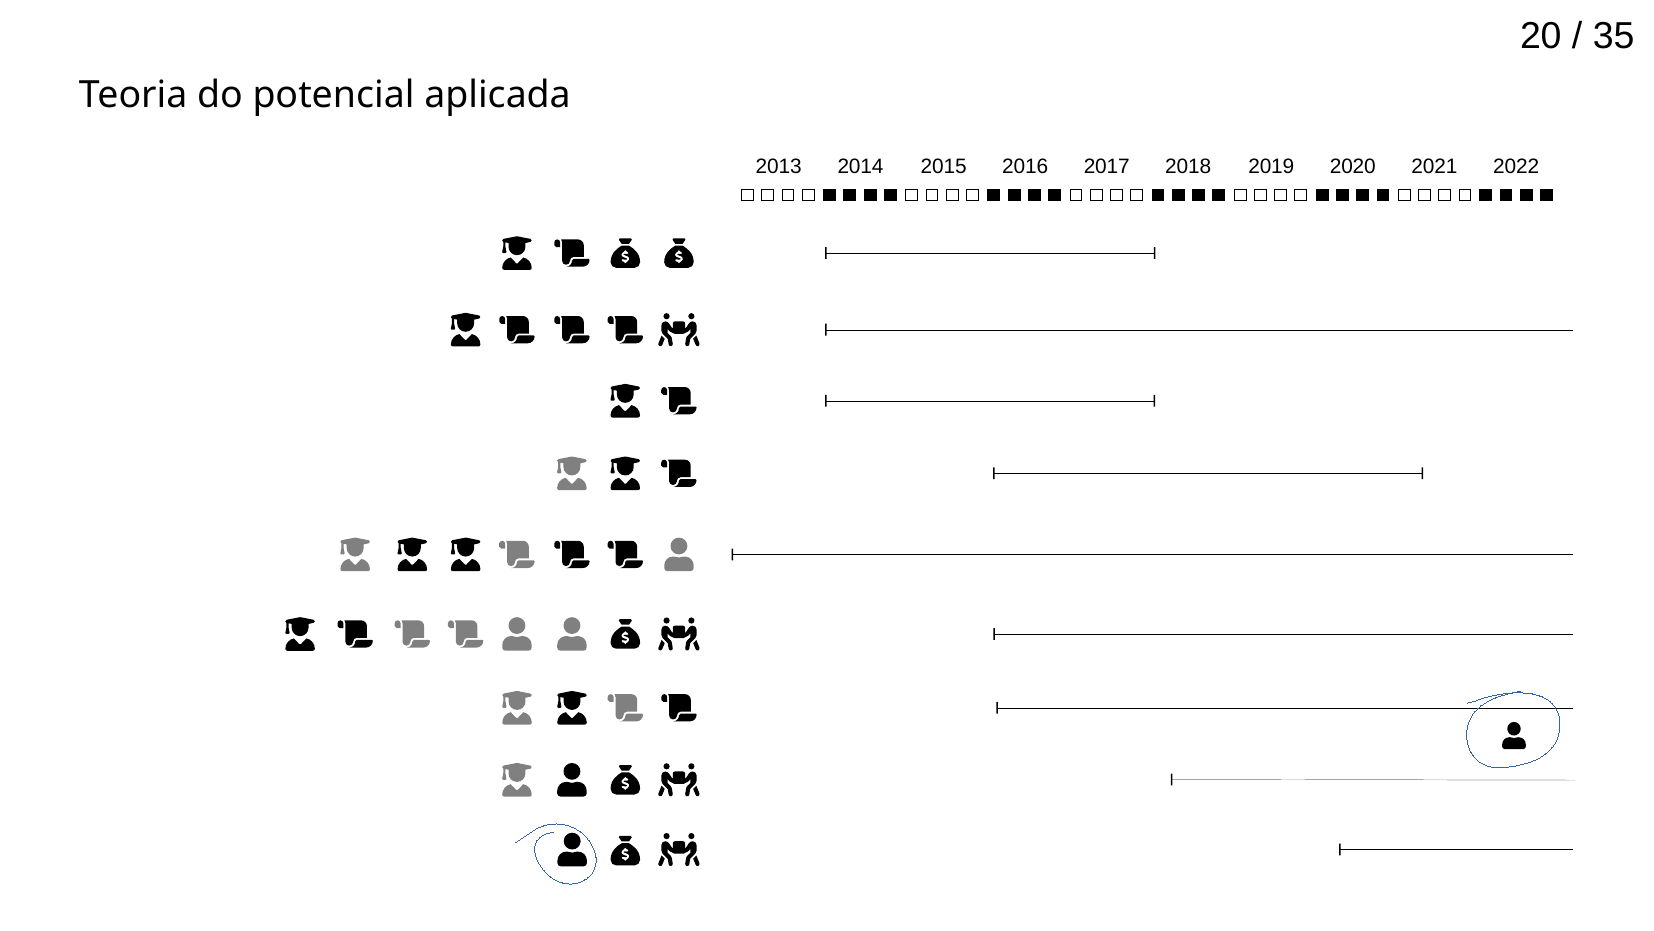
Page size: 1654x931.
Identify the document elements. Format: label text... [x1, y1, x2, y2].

text_box [393, 611, 432, 654]
text_box [1130, 189, 1143, 201]
text_box 2015 [905, 147, 982, 186]
picture [397, 537, 428, 572]
text_box [1070, 189, 1082, 201]
picture [554, 538, 590, 571]
text_box [1438, 189, 1451, 201]
picture [557, 690, 587, 725]
text_box [1274, 189, 1287, 201]
text_box [1048, 189, 1061, 201]
text_box [1520, 189, 1533, 201]
picture [610, 835, 641, 866]
text_box 2022 [1478, 147, 1555, 186]
text_box [782, 189, 794, 201]
text_box [864, 189, 877, 201]
text_box [1398, 189, 1411, 201]
picture [658, 832, 700, 867]
text_box [1234, 189, 1247, 201]
picture [554, 313, 590, 346]
text_box [1316, 189, 1329, 201]
text_box [1500, 189, 1512, 201]
text_box [1028, 189, 1041, 201]
picture [557, 762, 587, 797]
picture [661, 385, 697, 417]
picture [1502, 721, 1526, 750]
text_box [550, 450, 589, 493]
text_box [926, 189, 938, 201]
text_box 2018 [1150, 147, 1227, 186]
text_box [497, 611, 536, 654]
picture [607, 538, 644, 571]
picture [658, 763, 700, 797]
text_box 2014 [822, 147, 899, 186]
text_box [659, 534, 698, 577]
text_box [1254, 189, 1267, 201]
text_box [446, 611, 485, 654]
picture [557, 832, 587, 867]
picture [450, 537, 481, 572]
text_box 2021 [1396, 147, 1473, 186]
picture [554, 237, 590, 269]
text_box [1418, 189, 1431, 201]
picture [607, 313, 644, 346]
text_box [1110, 189, 1123, 201]
text_box 2016 [987, 147, 1064, 186]
picture [502, 236, 532, 270]
picture [610, 383, 641, 418]
picture [610, 456, 641, 491]
text_box [1356, 189, 1369, 201]
text_box [905, 189, 918, 201]
text_box [497, 758, 536, 801]
picture [450, 312, 481, 347]
text_box [1172, 189, 1185, 201]
text_box [1212, 189, 1225, 201]
text_box [499, 532, 538, 575]
text_box [1377, 189, 1389, 201]
text_box [1479, 189, 1492, 201]
picture [499, 313, 535, 346]
text_box [1336, 189, 1349, 201]
picture [661, 692, 697, 724]
text_box <number> / 35 [1375, 0, 1654, 71]
picture [658, 313, 700, 347]
picture [337, 618, 373, 650]
text_box [802, 189, 815, 201]
picture [285, 617, 315, 651]
text_box 2017 [1068, 147, 1145, 186]
text_box [606, 685, 644, 728]
text_box [552, 611, 591, 654]
text_box [1540, 189, 1553, 201]
text_box [966, 189, 979, 201]
picture [661, 457, 697, 489]
text_box [946, 189, 959, 201]
picture [610, 619, 641, 649]
picture [658, 617, 700, 651]
text_box 2019 [1233, 147, 1310, 186]
text_box [1008, 189, 1021, 201]
text_box [823, 189, 836, 201]
text_box [1090, 189, 1103, 201]
text_box [987, 189, 1000, 201]
text_box [1152, 189, 1164, 201]
text_box Teoria do potencial aplicada [11, 30, 639, 157]
text_box [884, 189, 897, 201]
text_box 2020 [1315, 147, 1391, 186]
text_box [741, 189, 754, 201]
text_box [1459, 189, 1471, 201]
text_box [333, 532, 372, 575]
text_box [843, 189, 856, 201]
text_box [497, 685, 536, 728]
text_box 2013 [740, 147, 817, 186]
picture [610, 765, 641, 795]
picture [610, 238, 641, 268]
text_box [1294, 189, 1307, 201]
text_box [1192, 189, 1205, 201]
picture [664, 238, 694, 268]
text_box [761, 189, 774, 201]
